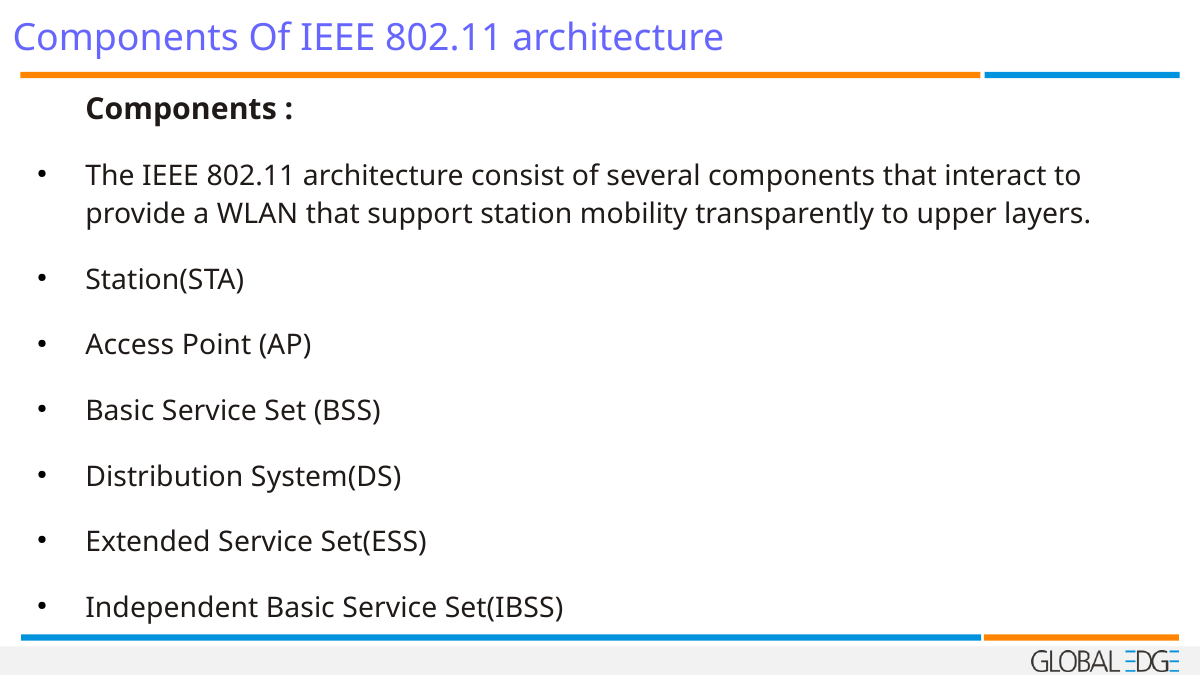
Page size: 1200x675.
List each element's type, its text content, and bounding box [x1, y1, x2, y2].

picture [1031, 650, 1179, 672]
title Components Of IEEE 802.11 architecture [12, 9, 1088, 63]
list Components : The IEEE 802.11 architecture consist of several components that interact to provide a WLAN that support station mobility transparently to upper layers. Station(STA) Access Point (AP) Basic Service Set (BSS) Distribution System(DS) Extended Service Set(ESS) Independent Basic Service Set(IBSS) [21, 86, 1158, 627]
